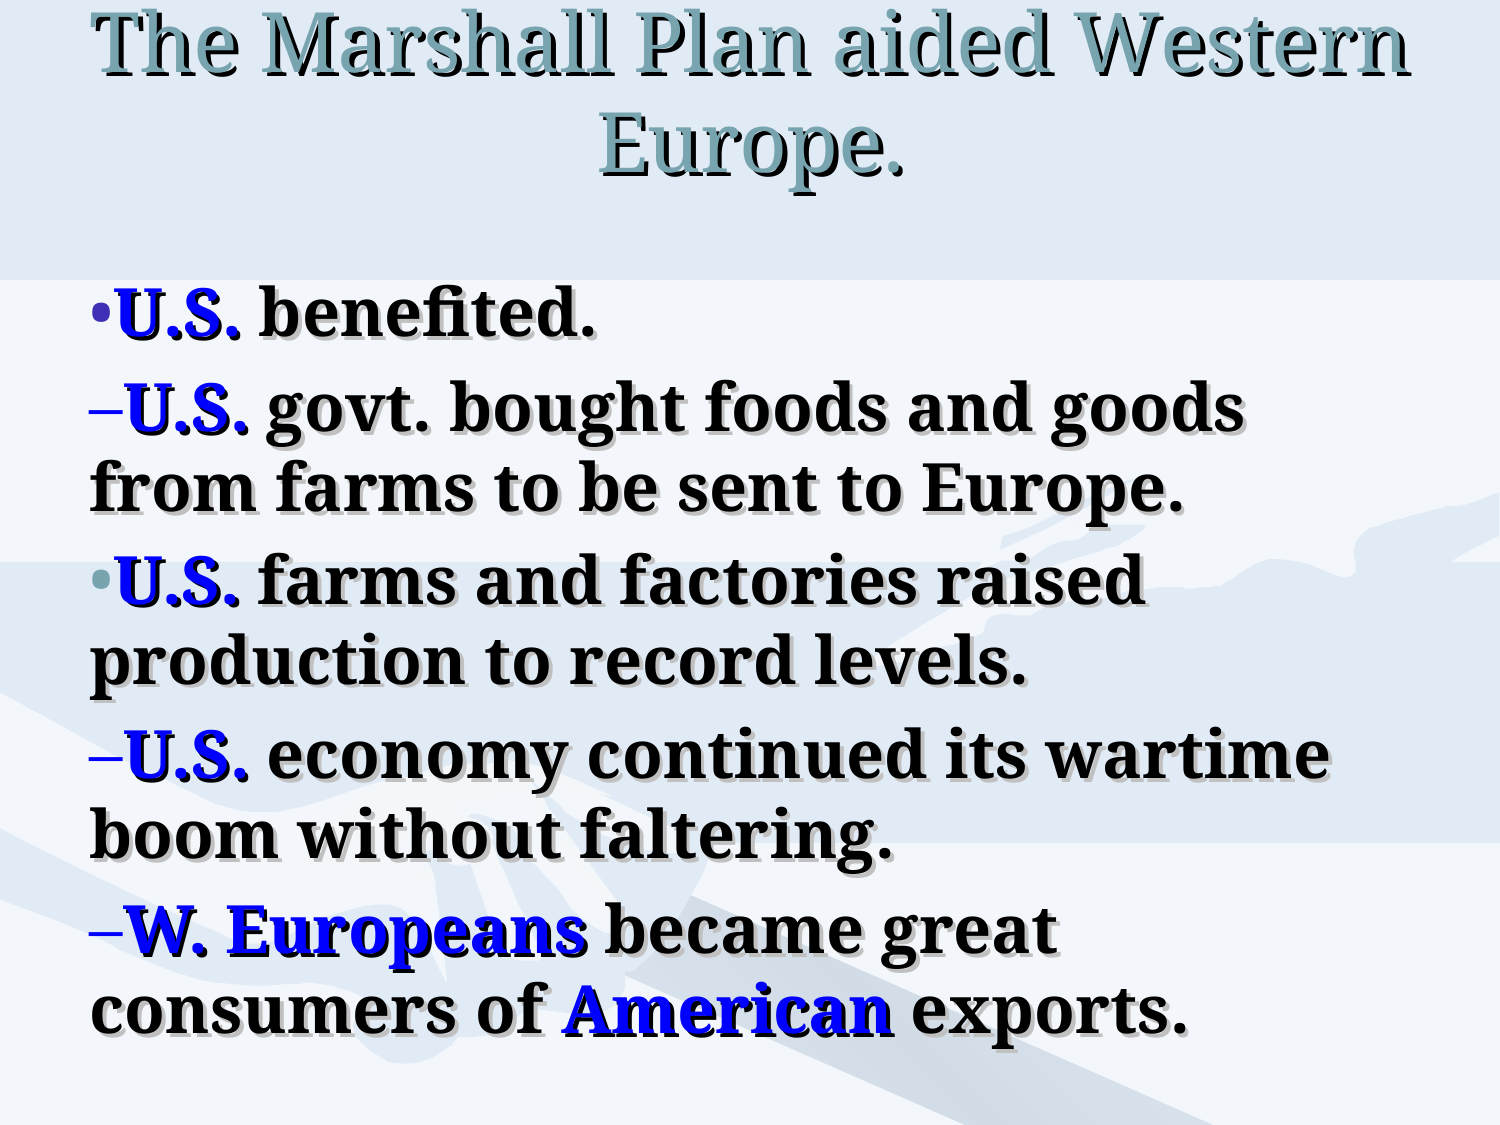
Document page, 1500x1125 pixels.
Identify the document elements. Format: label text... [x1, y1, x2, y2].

title The Marshall Plan aided Western Europe. [75, 0, 1426, 262]
list U.S. benefited. U.S. govt. bought foods and goods from farms to be sent to Europe. U.S. farms and factories raised production to record levels. U.S. economy continued its wartime boom without faltering. W. Europeans became great consumers of American exports. [75, 262, 1426, 1051]
